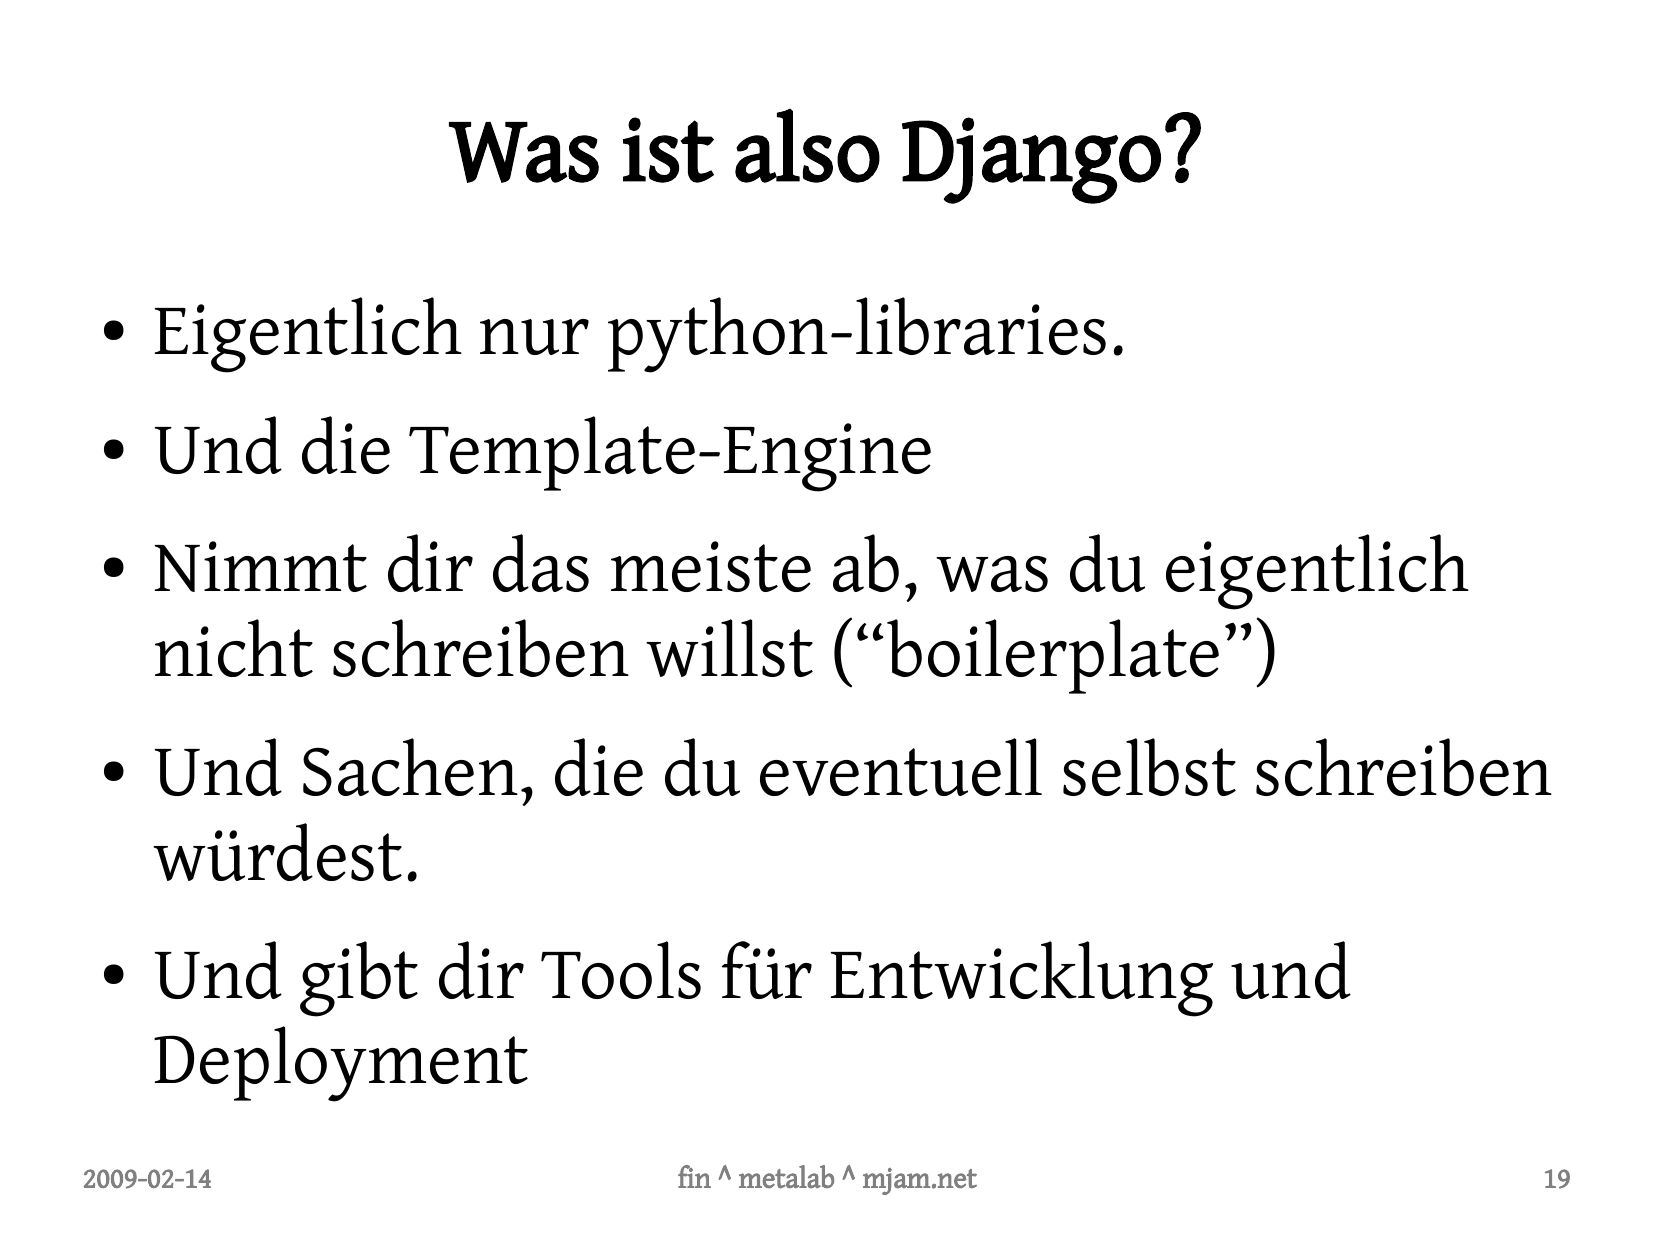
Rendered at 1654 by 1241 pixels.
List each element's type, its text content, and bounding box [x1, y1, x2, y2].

title Was ist also Django? [82, 56, 1571, 250]
list Eigentlich nur python-libraries. Und die Template-Engine Nimmt dir das meiste ab, was du eigentlich nicht schreiben willst (“boilerplate”) Und Sachen, die du eventuell selbst schreiben würdest. Und gibt dir Tools für Entwicklung und Deployment [82, 290, 1571, 1105]
